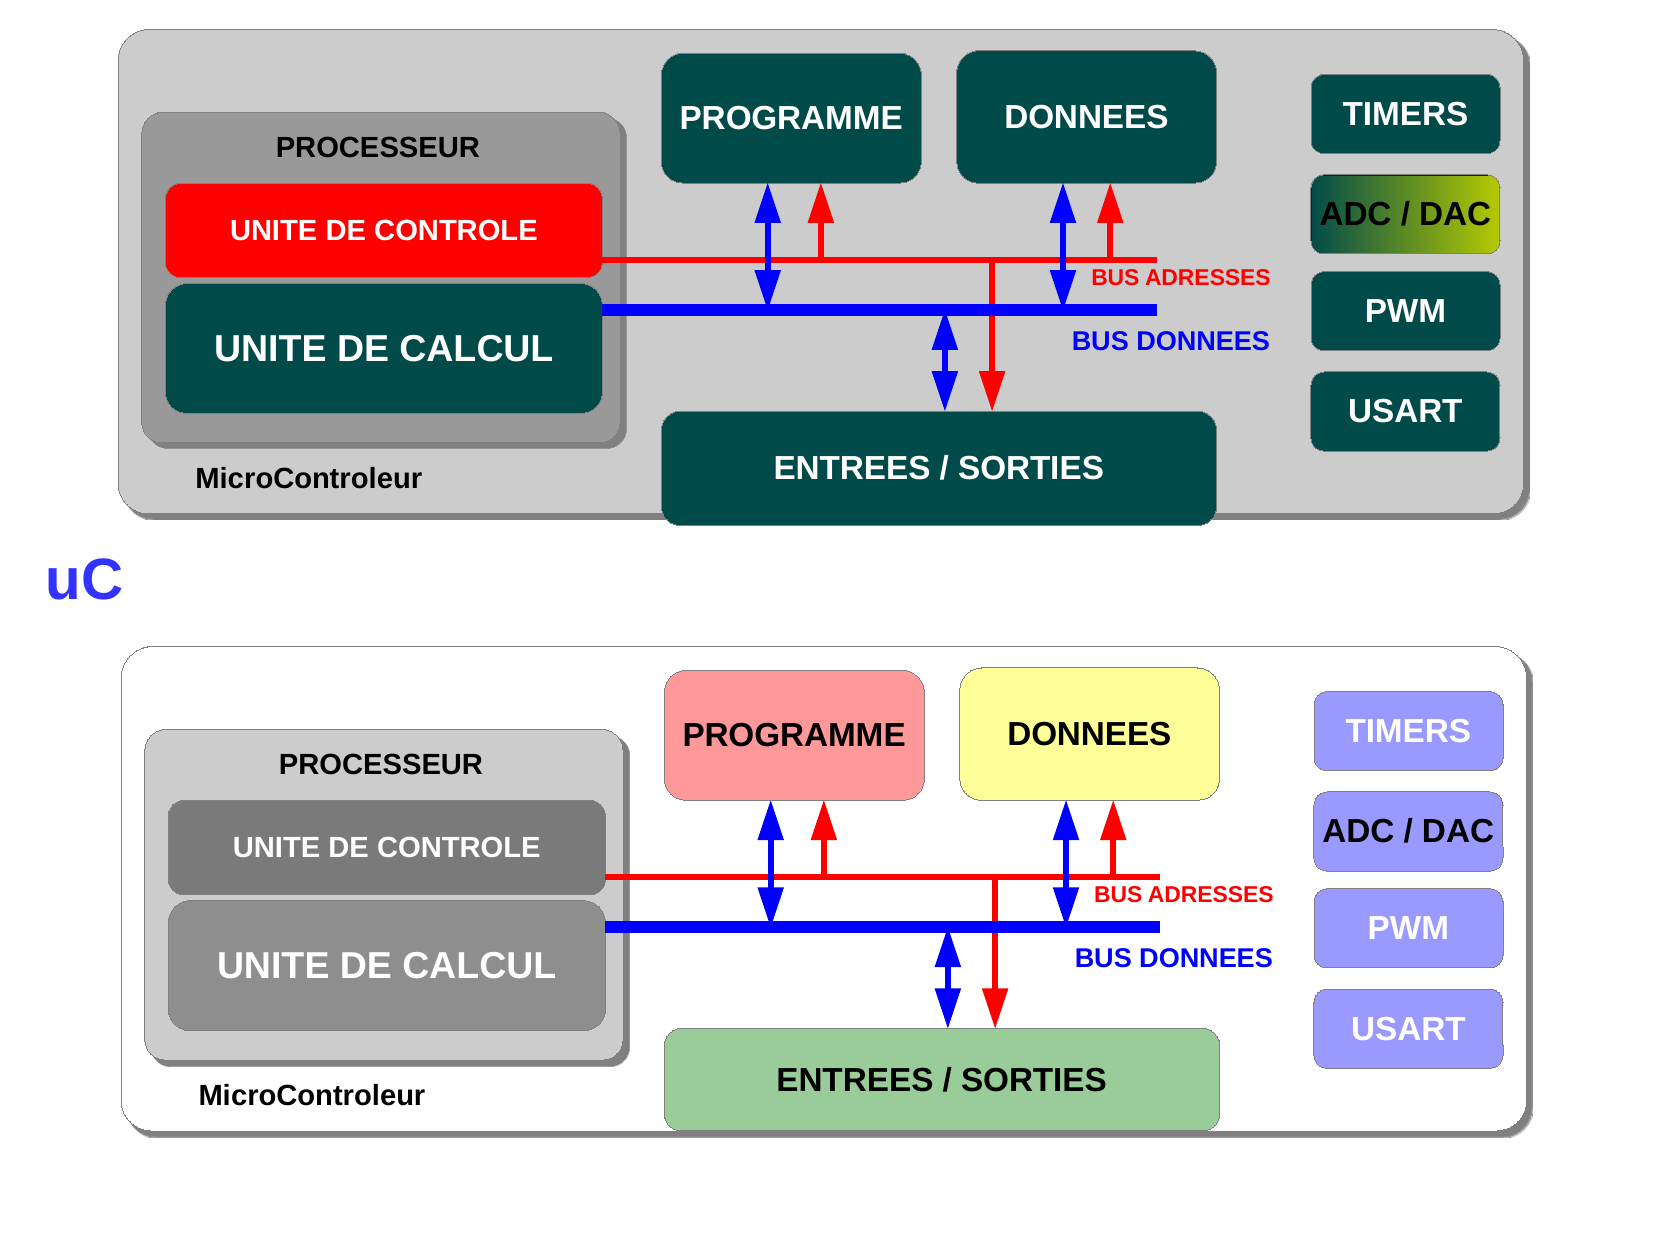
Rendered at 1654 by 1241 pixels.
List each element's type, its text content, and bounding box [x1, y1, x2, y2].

text_box USART [1310, 371, 1501, 452]
text_box [771, 263, 989, 304]
text_box ENTREES / SORTIES [664, 1028, 1220, 1131]
text_box ADC / DAC [1313, 791, 1504, 872]
text_box [769, 184, 820, 257]
text_box PROCESSEUR [264, 740, 500, 789]
text_box BUS ADRESSES [1076, 257, 1286, 299]
text_box MicroControleur [183, 1071, 441, 1120]
text_box ADC / DAC [1310, 174, 1501, 254]
text_box UNITE DE CALCUL [168, 900, 606, 1031]
text_box uC [30, 539, 417, 686]
text_box [1064, 184, 1109, 257]
text_box PROCESSEUR [261, 123, 497, 172]
text_box MicroControleur [180, 454, 438, 503]
text_box PROGRAMME [661, 53, 922, 184]
text_box UNITE DE CONTROLE [168, 800, 606, 895]
text_box UNITE DE CALCUL [165, 283, 603, 414]
text_box TIMERS [1311, 74, 1501, 154]
text_box TIMERS [1314, 691, 1504, 771]
text_box BUS DONNEES [1057, 318, 1285, 364]
text_box DONNEES [956, 50, 1217, 184]
text_box BUS ADRESSES [1079, 874, 1289, 916]
text_box [118, 29, 1524, 514]
text_box ENTREES / SORTIES [661, 411, 1217, 526]
text_box [946, 316, 991, 411]
text_box [1066, 263, 1076, 270]
text_box BUS DONNEES [1060, 936, 1288, 982]
text_box PWM [1314, 888, 1504, 968]
text_box [121, 646, 1527, 1132]
text_box DONNEES [959, 667, 1220, 801]
text_box USART [1313, 989, 1504, 1069]
text_box UNITE DE CONTROLE [165, 183, 603, 278]
text_box PROGRAMME [664, 670, 925, 801]
text_box [995, 263, 1060, 304]
text_box PWM [1311, 271, 1501, 351]
